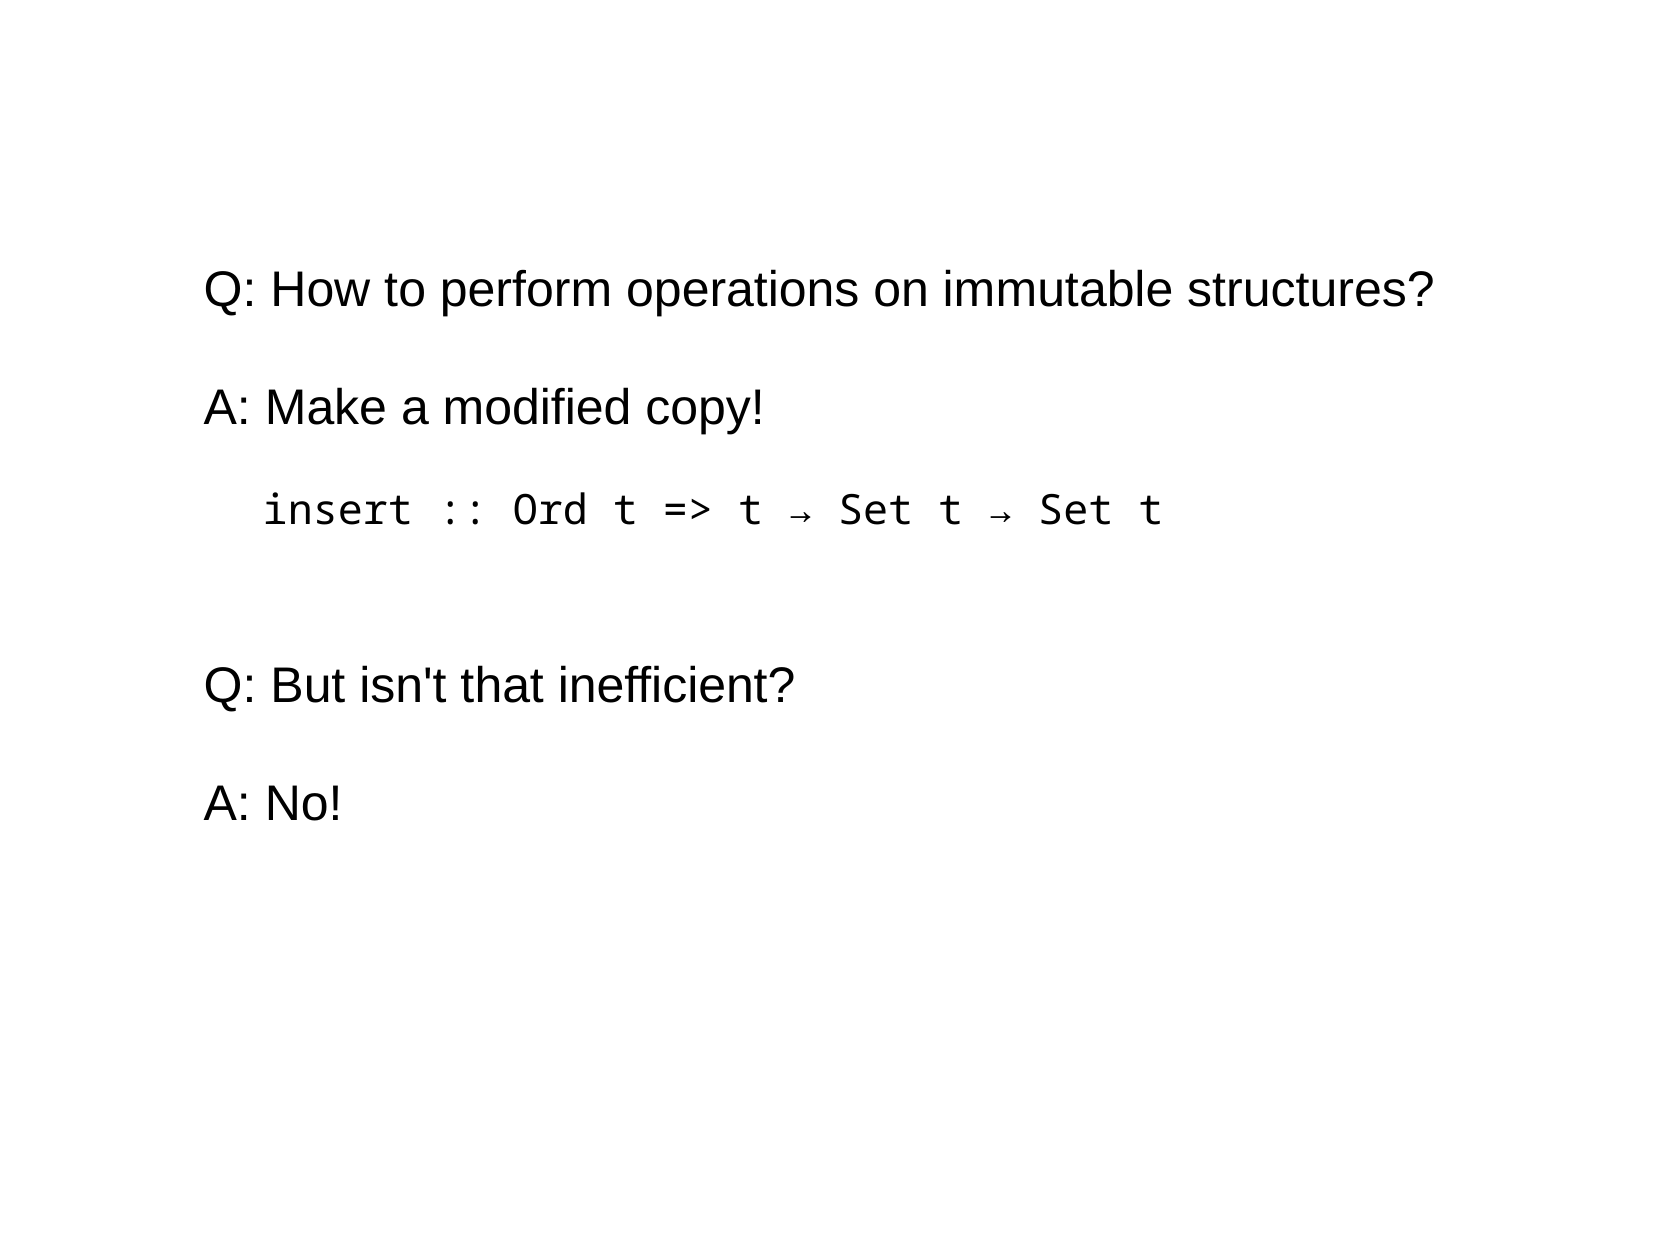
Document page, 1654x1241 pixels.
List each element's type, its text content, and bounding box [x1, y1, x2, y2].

text_box Q: How to perform operations on immutable structures? [188, 253, 1453, 325]
text_box insert :: Ord t => t → Set t → Set t [248, 472, 1106, 537]
text_box Q: But isn't that inefficient? [188, 649, 812, 721]
text_box A: No! [188, 767, 358, 839]
text_box A: Make a modified copy! [188, 372, 781, 443]
